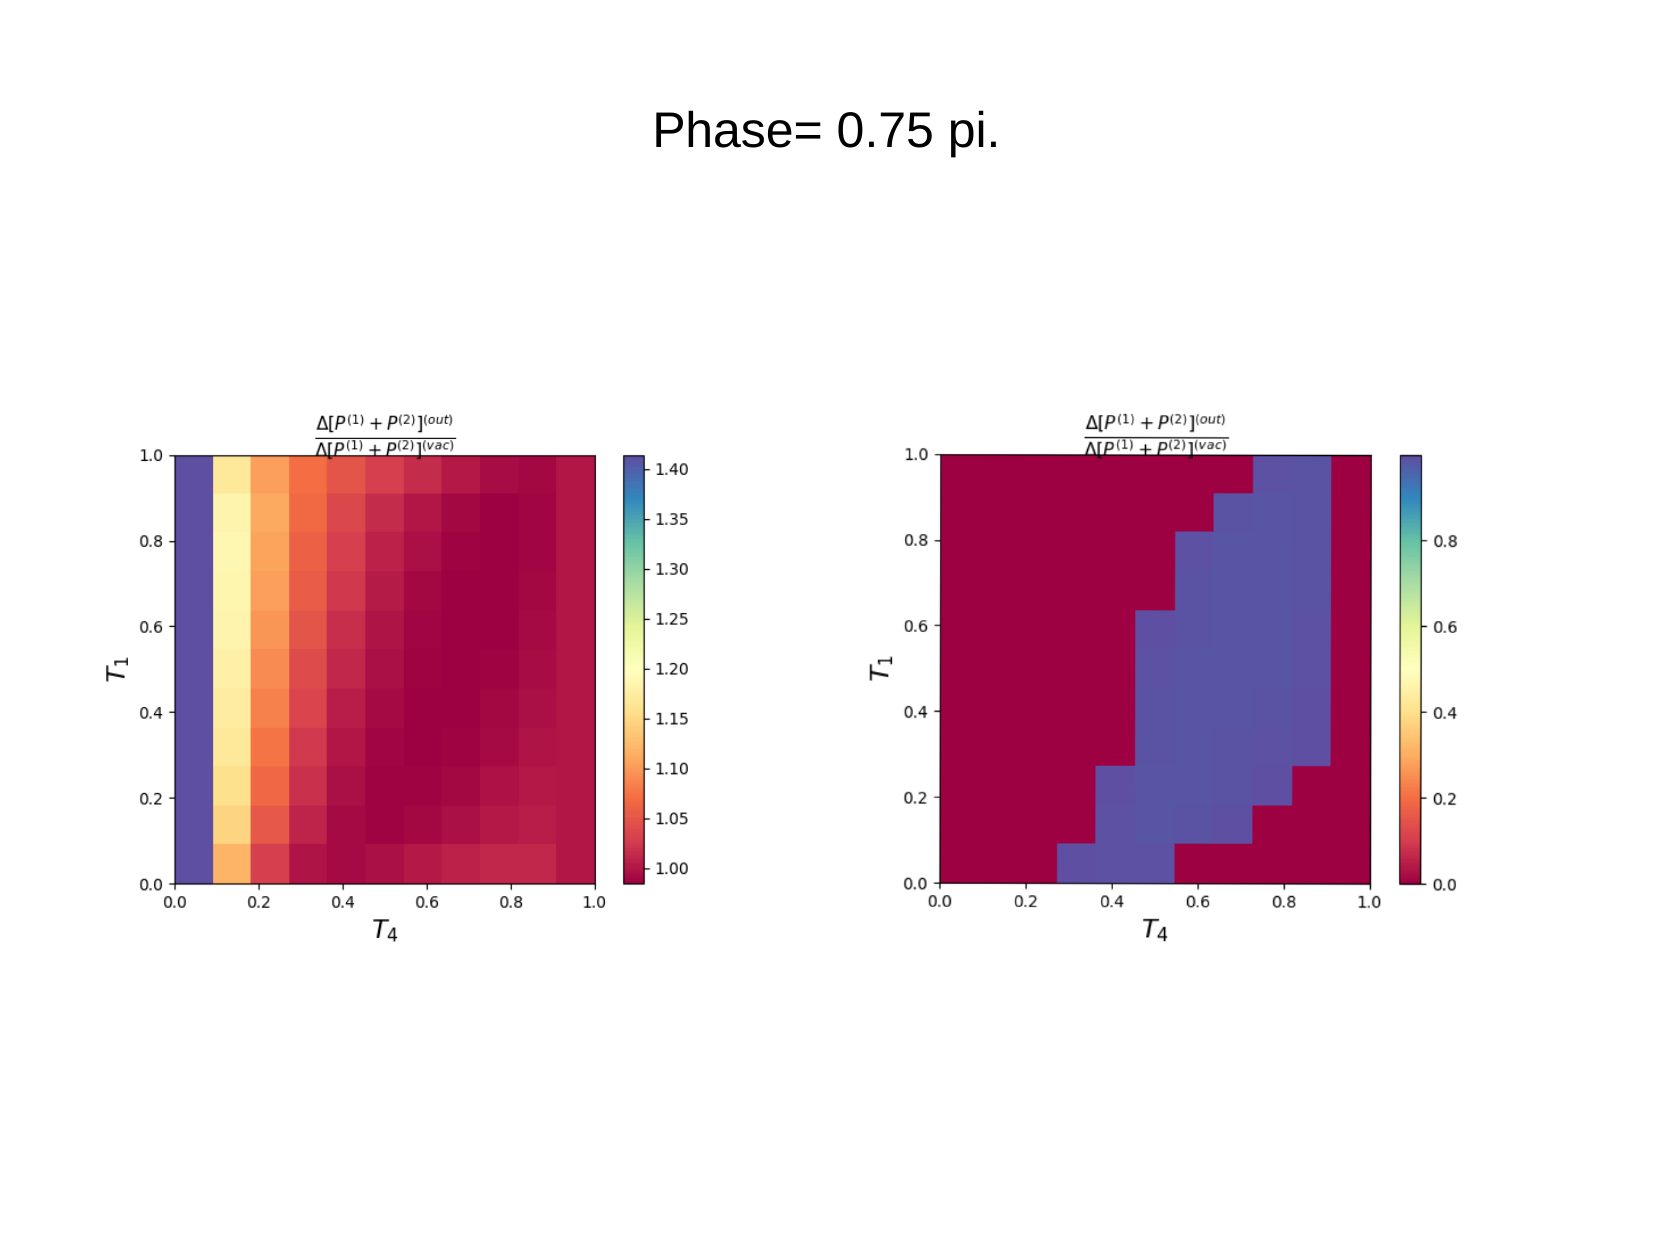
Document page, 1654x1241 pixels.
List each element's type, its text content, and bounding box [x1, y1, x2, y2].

title Phase= 0.75 pi. [578, 94, 1075, 166]
picture [814, 386, 1560, 945]
picture [53, 388, 780, 945]
